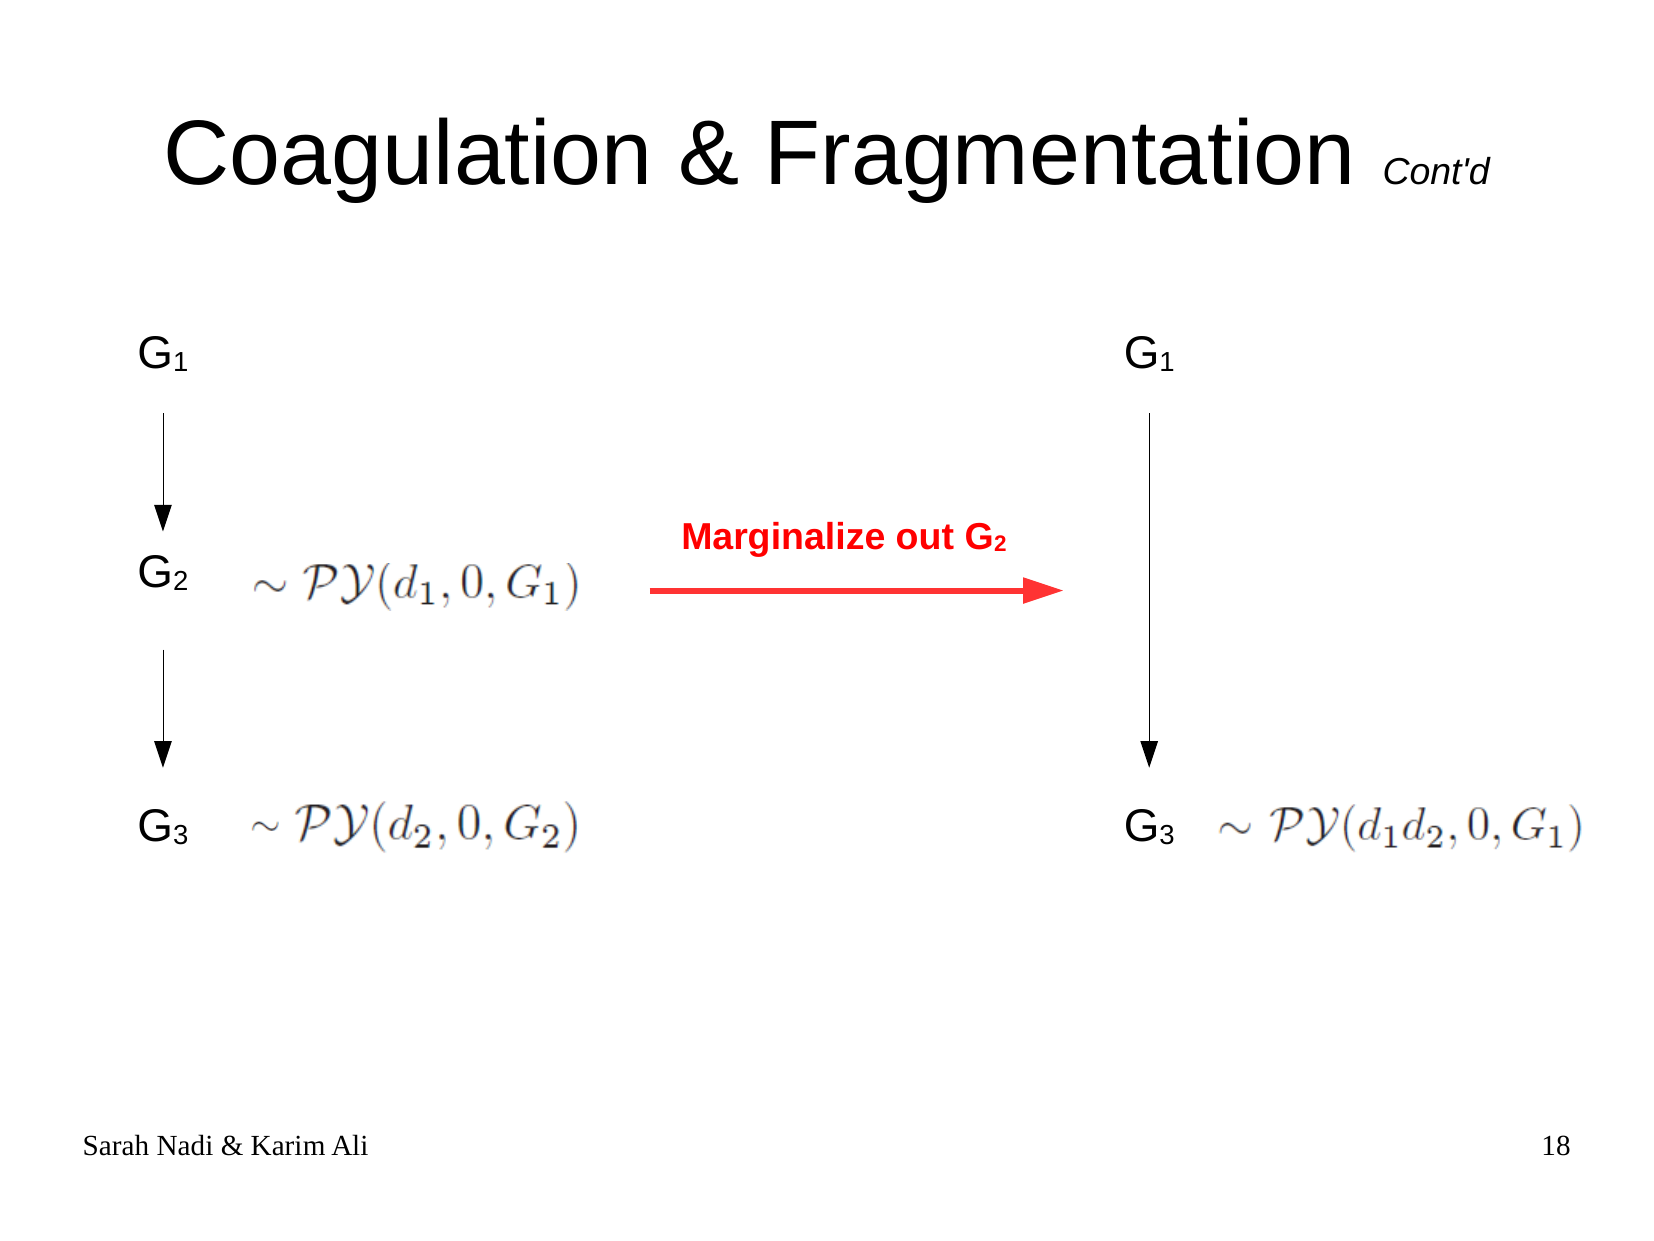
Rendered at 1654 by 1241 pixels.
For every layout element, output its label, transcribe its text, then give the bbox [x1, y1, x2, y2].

text_box G2 [122, 538, 204, 619]
title Coagulation & Fragmentation Cont'd [82, 49, 1571, 257]
text_box G1 [1109, 319, 1190, 401]
picture [291, 795, 585, 863]
picture [247, 809, 284, 845]
text_box G3 [122, 792, 204, 873]
text_box G1 [122, 319, 204, 401]
text_box G3 [1109, 792, 1190, 873]
text_box Marginalize out G2 [666, 507, 1022, 577]
picture [253, 563, 579, 611]
picture [1210, 803, 1589, 857]
